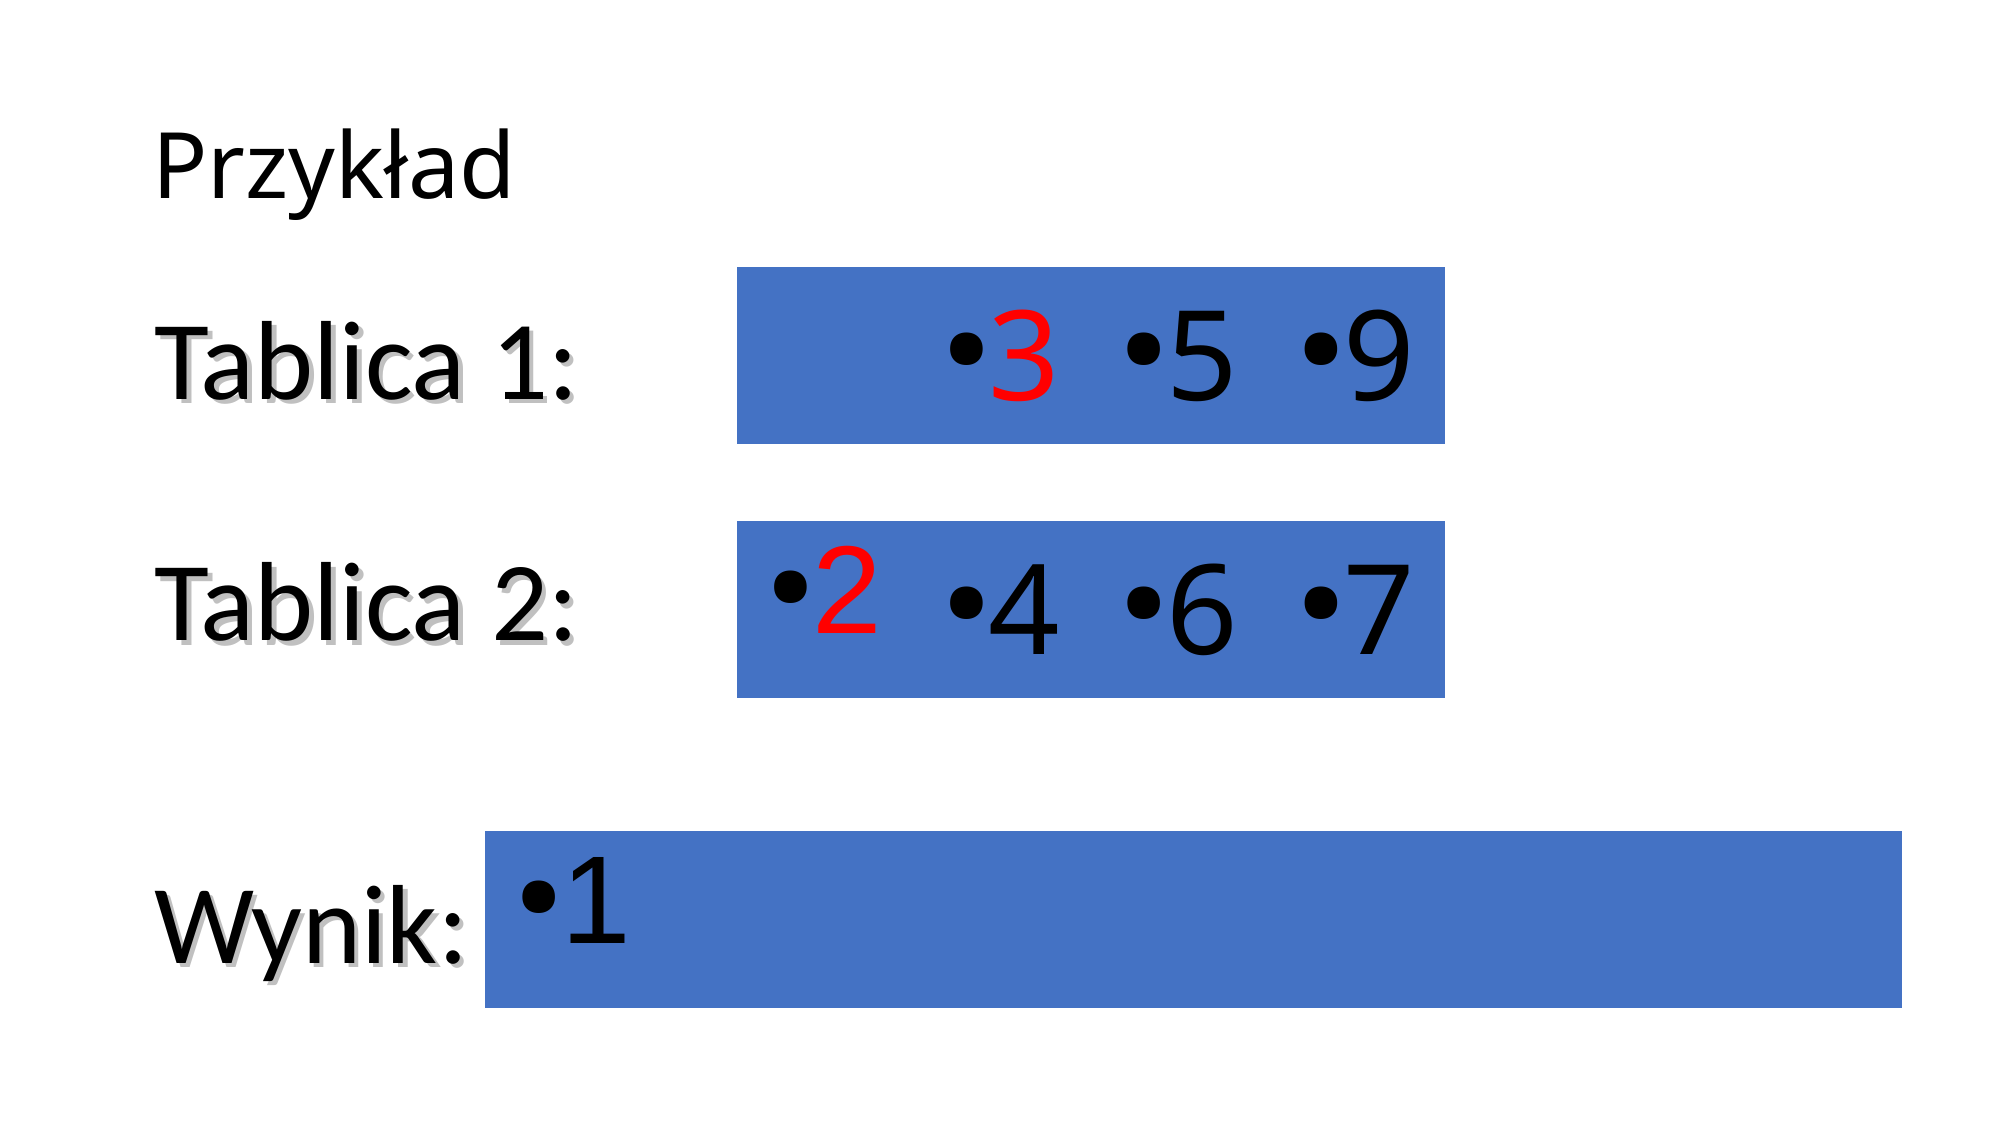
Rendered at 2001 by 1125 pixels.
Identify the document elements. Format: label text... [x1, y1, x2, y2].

text_box Wynik: [139, 843, 483, 993]
title Przykład [137, 59, 1863, 278]
table_header [662, 831, 839, 1008]
table_header [1194, 831, 1371, 1008]
table_header [1548, 831, 1725, 1008]
text_box Tablica 2: [140, 521, 594, 671]
table_header 2 [737, 521, 914, 698]
table_header [737, 267, 914, 444]
table_header [839, 831, 1017, 1008]
table_header 1 [485, 831, 662, 1008]
table_header 7 [1268, 521, 1445, 698]
text_box Tablica 1: [140, 279, 594, 430]
table_header [1371, 831, 1548, 1008]
table_header 5 [1091, 267, 1268, 444]
table_header 6 [1091, 521, 1268, 698]
table_header 9 [1268, 267, 1445, 444]
table_header [1017, 831, 1194, 1008]
table_header 4 [914, 521, 1091, 698]
table_header 3 [914, 267, 1091, 444]
table_header [1725, 831, 1902, 1008]
